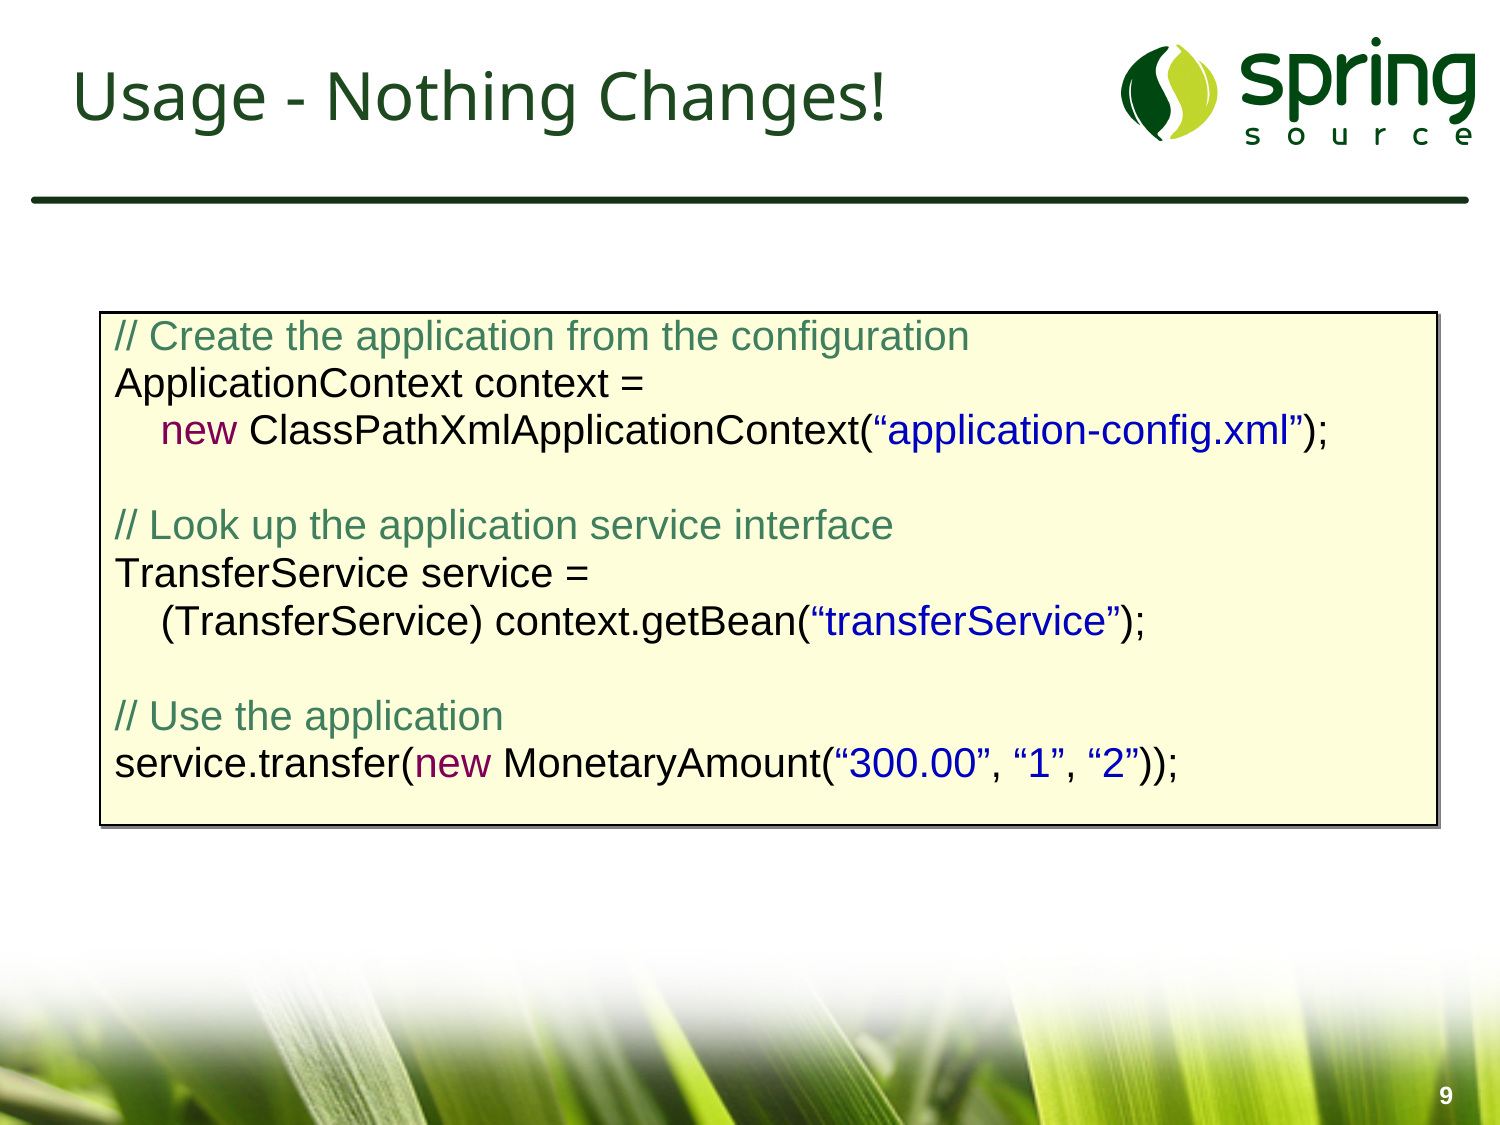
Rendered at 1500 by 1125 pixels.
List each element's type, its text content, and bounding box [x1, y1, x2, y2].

picture [0, 944, 1500, 1125]
text_box // Create the application from the configuration ApplicationContext context = new ClassPathXmlApplicationContext(“application-config.xml”); // Look up the application service interface TransferService service = (TransferService) context.getBean(“transferService”); // Use the application service.transfer(new MonetaryAmount(“300.00”, “1”, “2”)); [99, 312, 1438, 826]
picture [1121, 37, 1475, 145]
title Usage - Nothing Changes! [56, 13, 1089, 176]
